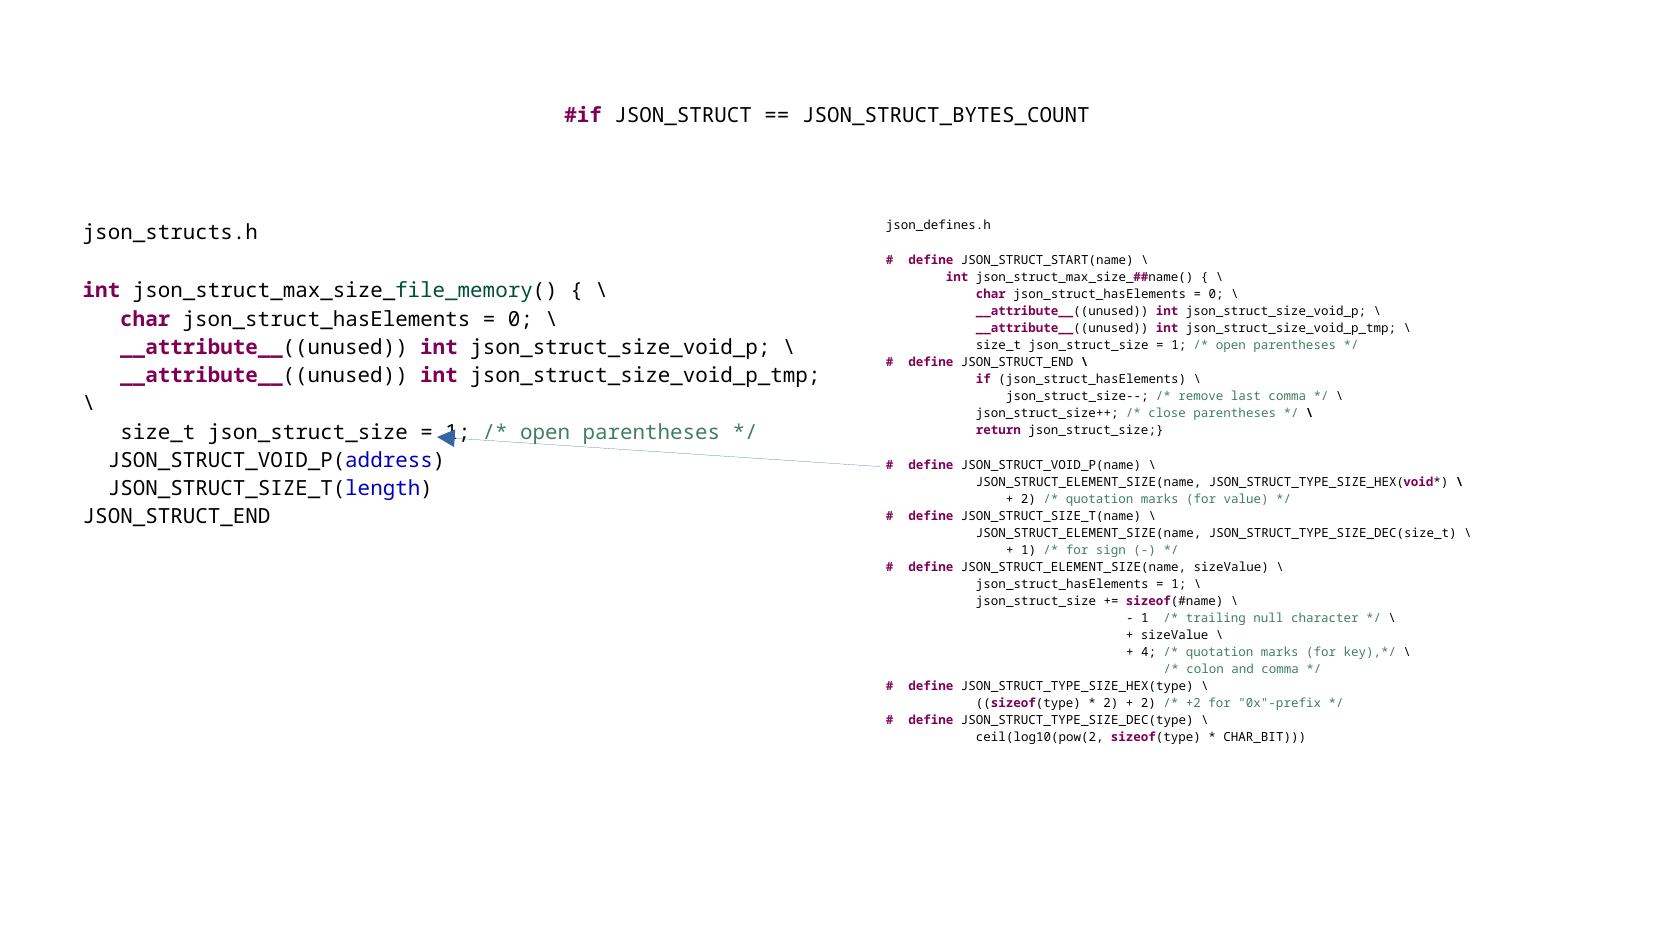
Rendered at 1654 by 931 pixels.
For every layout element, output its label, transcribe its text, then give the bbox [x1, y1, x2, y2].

list json_structs.h int json_struct_max_size_file_memory() { \ char json_struct_hasElements = 0; \ __attribute__((unused)) int json_struct_size_void_p; \ __attribute__((unused)) int json_struct_size_void_p_tmp; \ size_t json_struct_size = 1; /* open parentheses */ JSON_STRUCT_VOID_P(address) JSON_STRUCT_SIZE_T(length) JSON_STRUCT_END [82, 217, 827, 758]
list json_defines.h # define JSON_STRUCT_START(name) \ int json_struct_max_size_##name() { \ char json_struct_hasElements = 0; \ __attribute__((unused)) int json_struct_size_void_p; \ __attribute__((unused)) int json_struct_size_void_p_tmp; \ size_t json_struct_size = 1; /* open parentheses */ # define JSON_STRUCT_END \ if (json_struct_hasElements) \ json_struct_size--; /* remove last comma */ \ json_struct_size++; /* close parentheses */ \ return json_struct_size;} # define JSON_STRUCT_VOID_P(name) \ JSON_STRUCT_ELEMENT_SIZE(name, JSON_STRUCT_TYPE_SIZE_HEX(void*) \ + 2) /* quotation marks (for value) */ # define JSON_STRUCT_SIZE_T(name) \ JSON_STRUCT_ELEMENT_SIZE(name, JSON_STRUCT_TYPE_SIZE_DEC(size_t) \ + 1) /* for sign (-) */ # define JSON_STRUCT_ELEMENT_SIZE(name, sizeValue) \ json_struct_hasElements = 1; \ json_struct_size += sizeof(#name) \ - 1 /* trailing null character */ \ + sizeValue \ + 4; /* quotation marks (for key),*/ \ /* colon and comma */ # define JSON_STRUCT_TYPE_SIZE_HEX(type) \ ((sizeof(type) * 2) + 2) /* +2 for "0x"-prefix */ # define JSON_STRUCT_TYPE_SIZE_DEC(type) \ ceil(log10(pow(2, sizeof(type) * CHAR_BIT))) [885, 216, 1571, 756]
title #if JSON_STRUCT == JSON_STRUCT_BYTES_COUNT [82, 37, 1571, 193]
